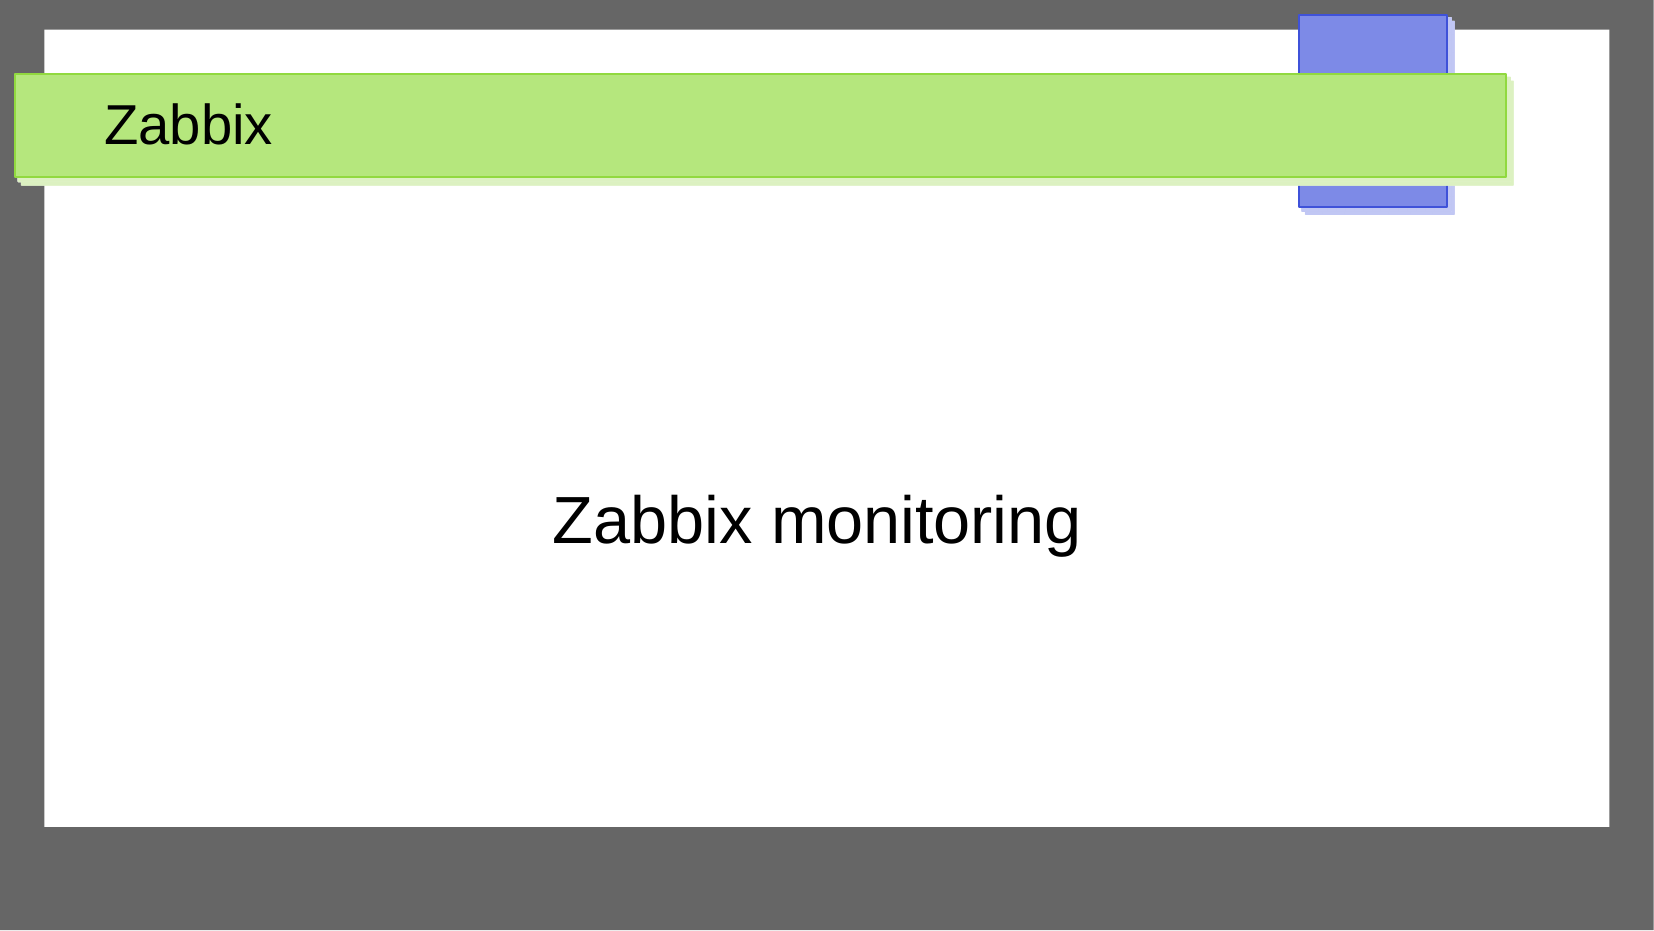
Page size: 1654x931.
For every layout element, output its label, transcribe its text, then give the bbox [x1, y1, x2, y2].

subtitle Zabbix monitoring [88, 225, 1565, 816]
title Zabbix [88, 73, 1506, 178]
